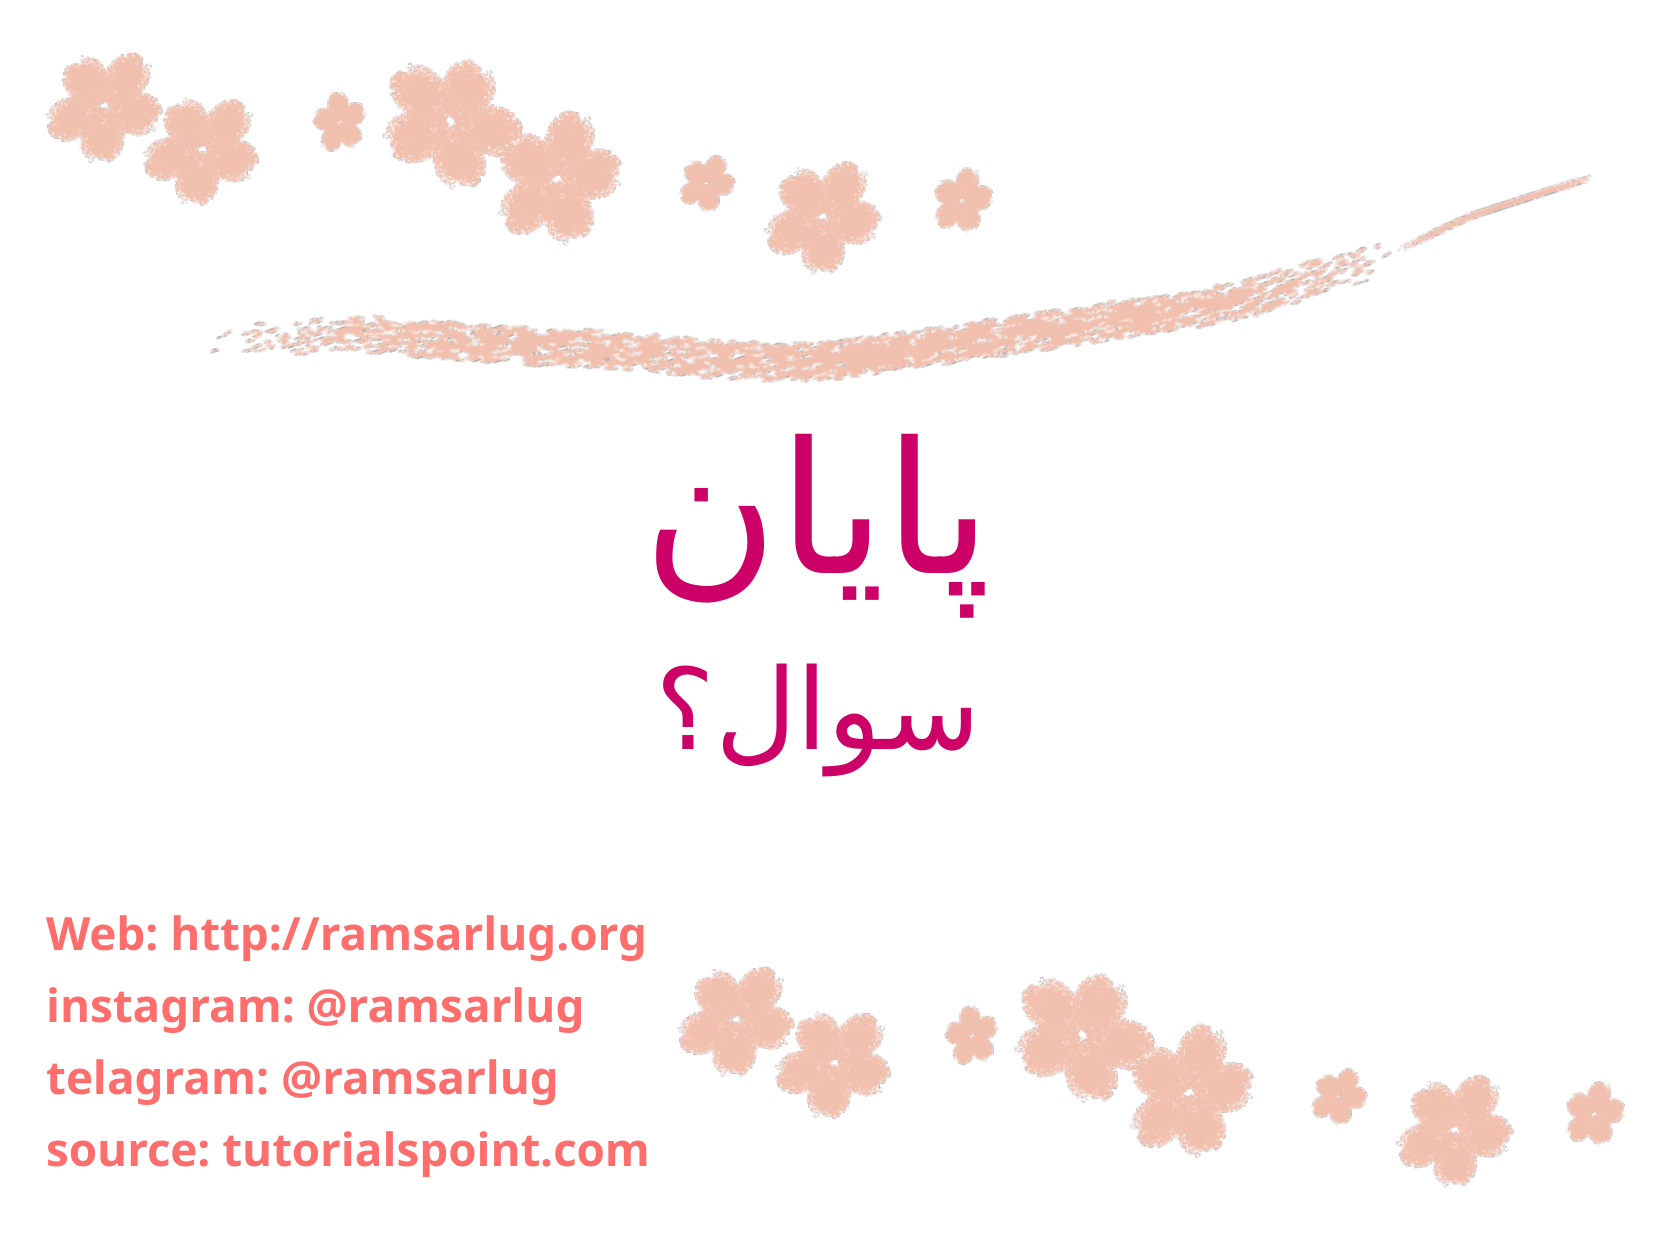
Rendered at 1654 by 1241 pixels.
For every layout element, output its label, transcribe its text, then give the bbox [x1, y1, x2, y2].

picture [677, 966, 1626, 1188]
picture [45, 52, 994, 275]
title پایان سوال؟ [73, 401, 1562, 805]
title Web: http://ramsarlug.org instagram: @ramsarlug telagram: @ramsarlug source: tutorialspoint.com [46, 900, 691, 1172]
picture [206, 0, 1600, 401]
